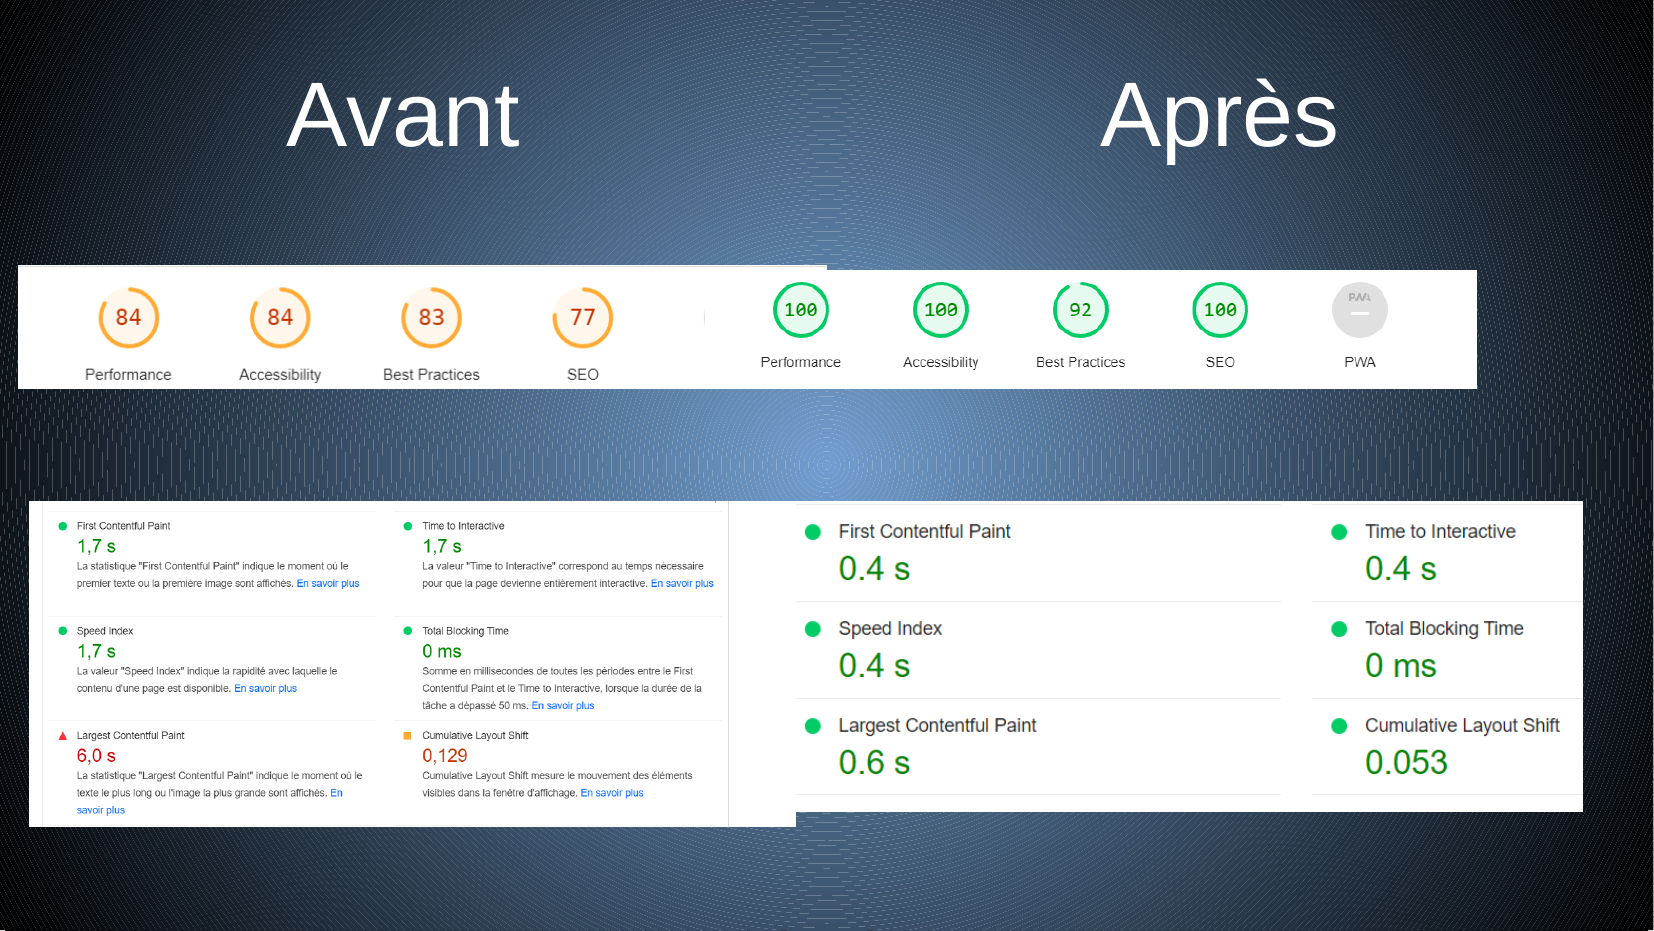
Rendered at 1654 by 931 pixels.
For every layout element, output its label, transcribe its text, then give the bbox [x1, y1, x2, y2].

picture [29, 501, 1583, 827]
title Avant Après [82, 37, 1571, 193]
picture [18, 265, 1477, 389]
